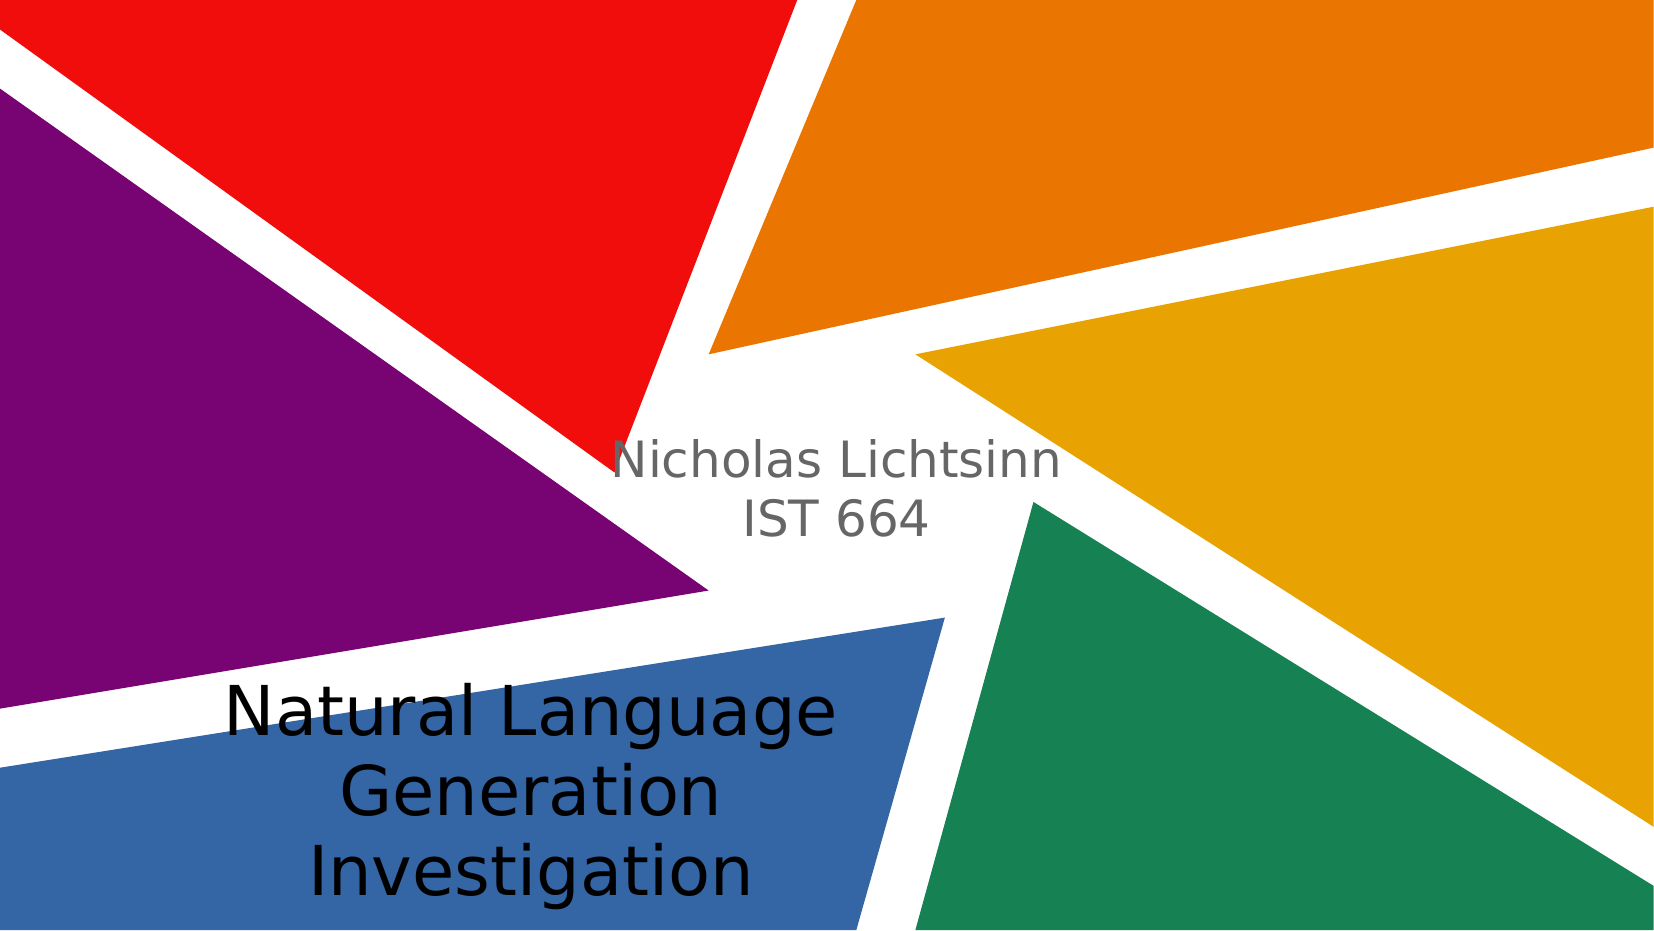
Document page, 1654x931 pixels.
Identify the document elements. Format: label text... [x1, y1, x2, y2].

title Natural Language Generation Investigation [124, 641, 938, 931]
subtitle Nicholas Lichtsinn IST 664 [487, 337, 1186, 642]
